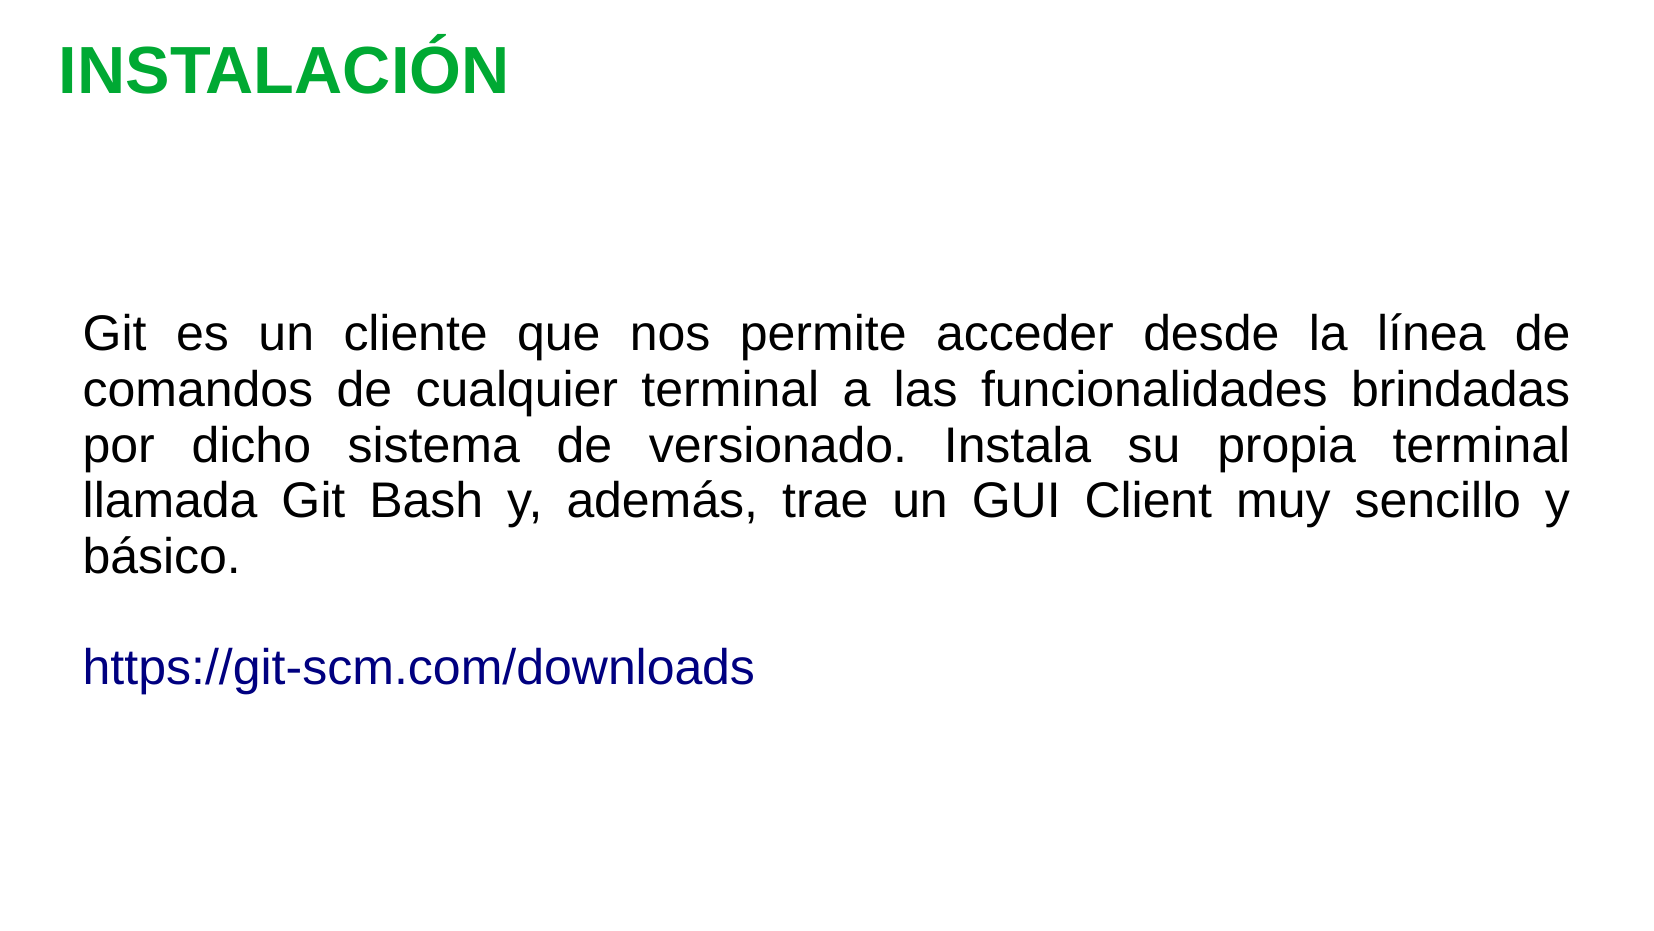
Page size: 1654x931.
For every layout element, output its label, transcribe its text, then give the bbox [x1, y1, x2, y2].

subtitle Git es un cliente que nos permite acceder desde la línea de comandos de cualquier terminal a las funcionalidades brindadas por dicho sistema de versionado. Instala su propia terminal llamada Git Bash y, además, trae un GUI Client muy sencillo y básico. https://git-scm.com/downloads [82, 165, 1571, 835]
title INSTALACIÓN [59, 24, 1548, 118]
